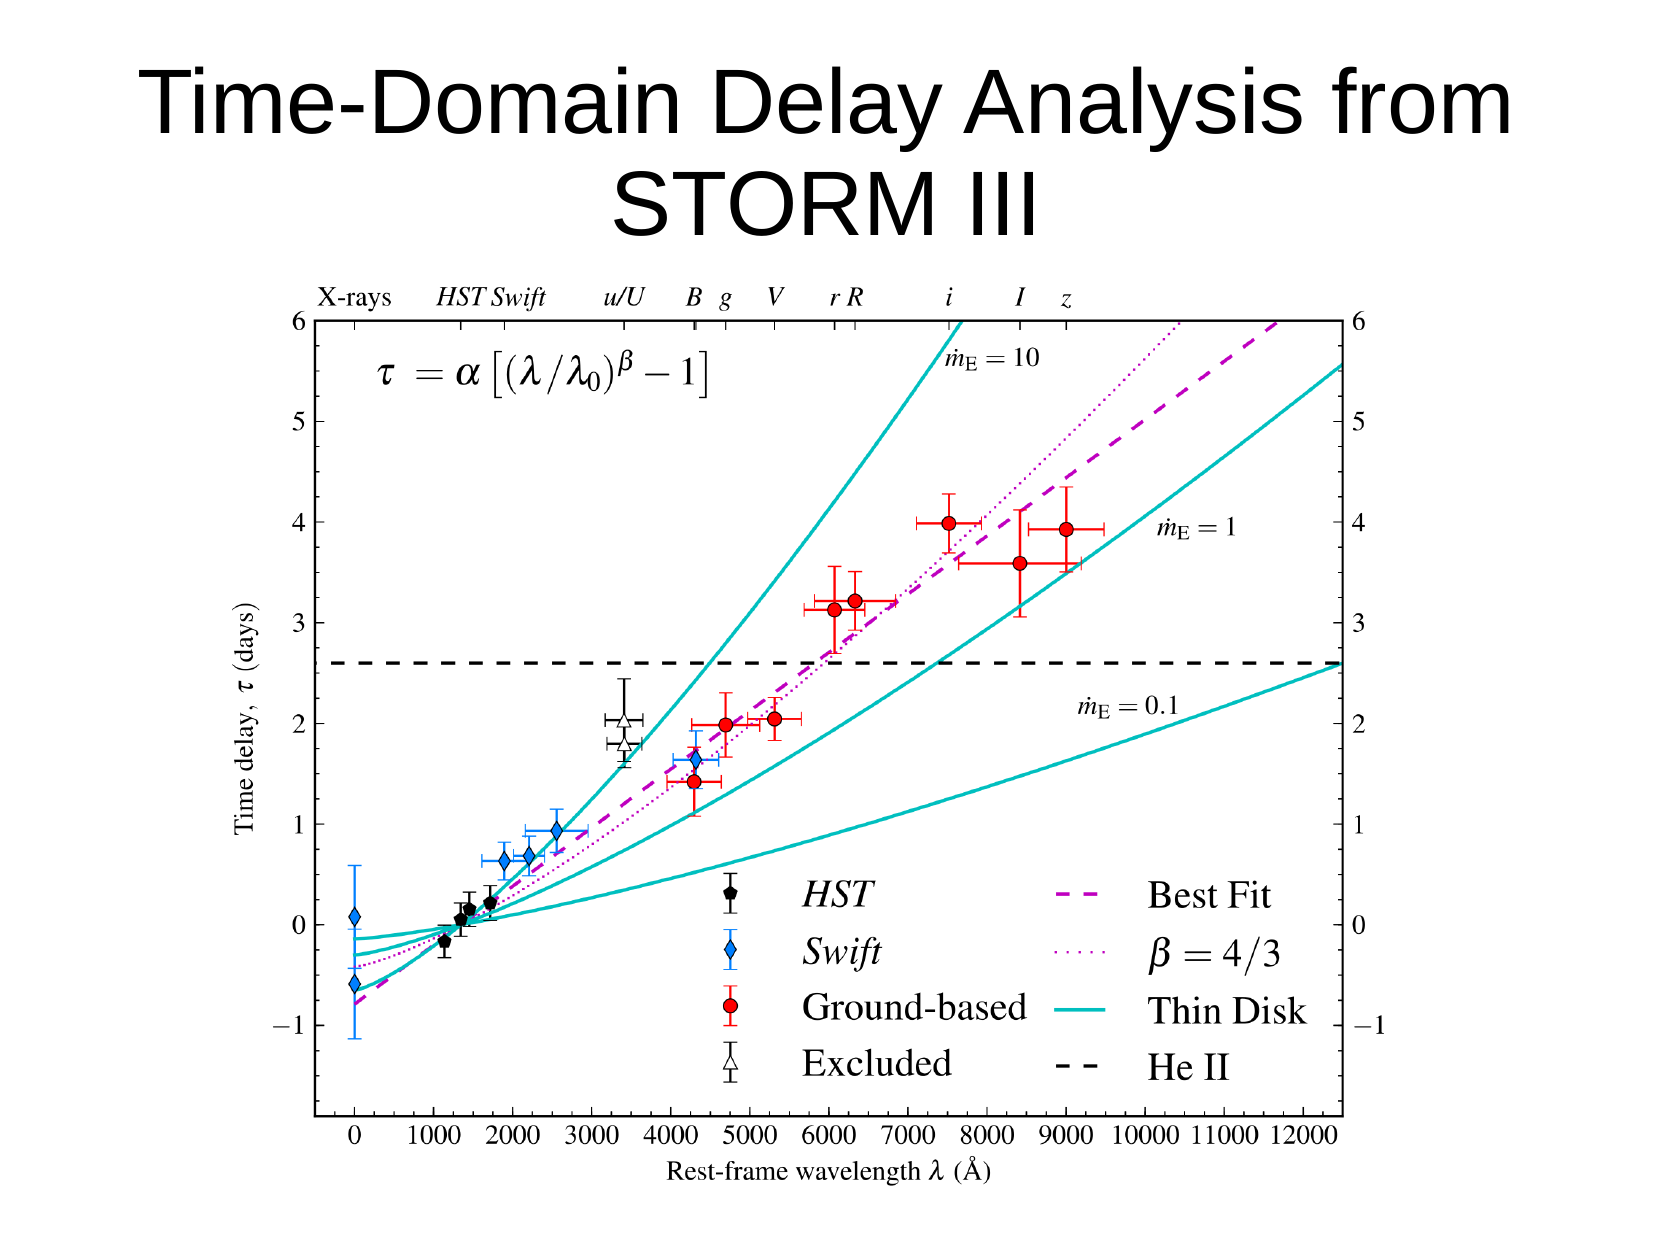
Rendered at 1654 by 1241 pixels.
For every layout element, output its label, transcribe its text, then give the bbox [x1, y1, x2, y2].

title Time-Domain Delay Analysis from STORM III [82, 49, 1571, 257]
picture [207, 256, 1406, 1195]
